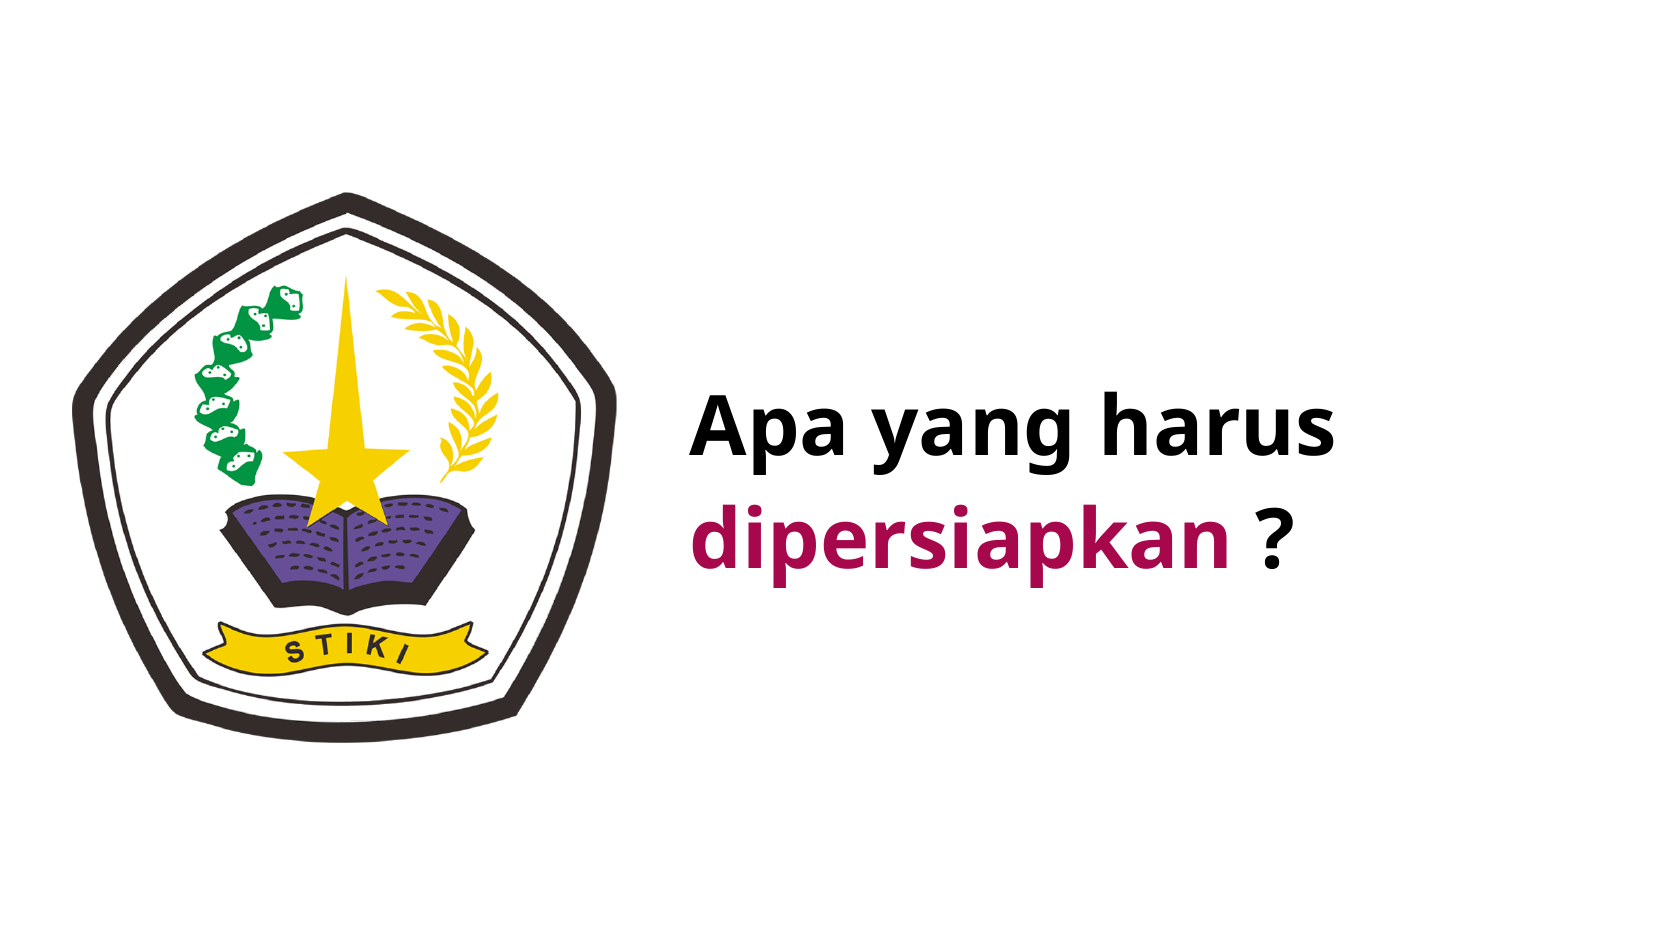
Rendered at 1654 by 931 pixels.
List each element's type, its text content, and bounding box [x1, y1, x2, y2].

text_box Apa yang harus dipersiapkan ? [675, 359, 1546, 596]
picture [54, 184, 640, 755]
